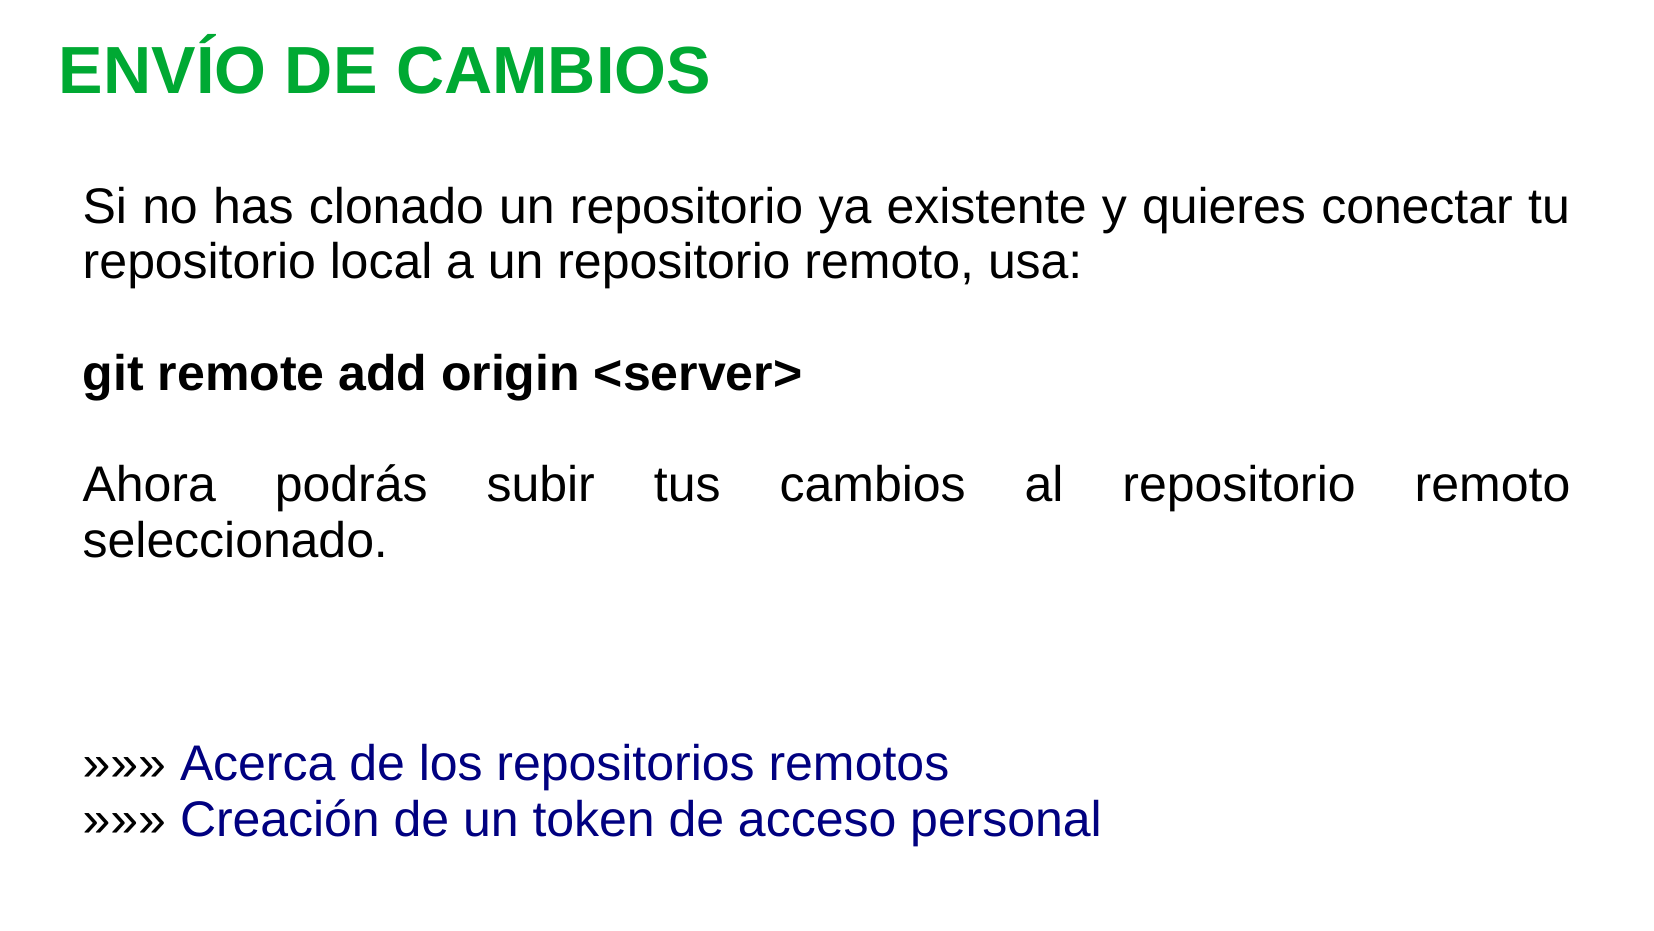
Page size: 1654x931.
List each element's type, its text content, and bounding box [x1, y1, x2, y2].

subtitle Si no has clonado un repositorio ya existente y quieres conectar tu repositorio local a un repositorio remoto, usa: git remote add origin <server> Ahora podrás subir tus cambios al repositorio remoto seleccionado. »»» Acerca de los repositorios remotos »»» Creación de un token de acceso personal [82, 177, 1571, 847]
title ENVÍO DE CAMBIOS [59, 24, 1548, 118]
